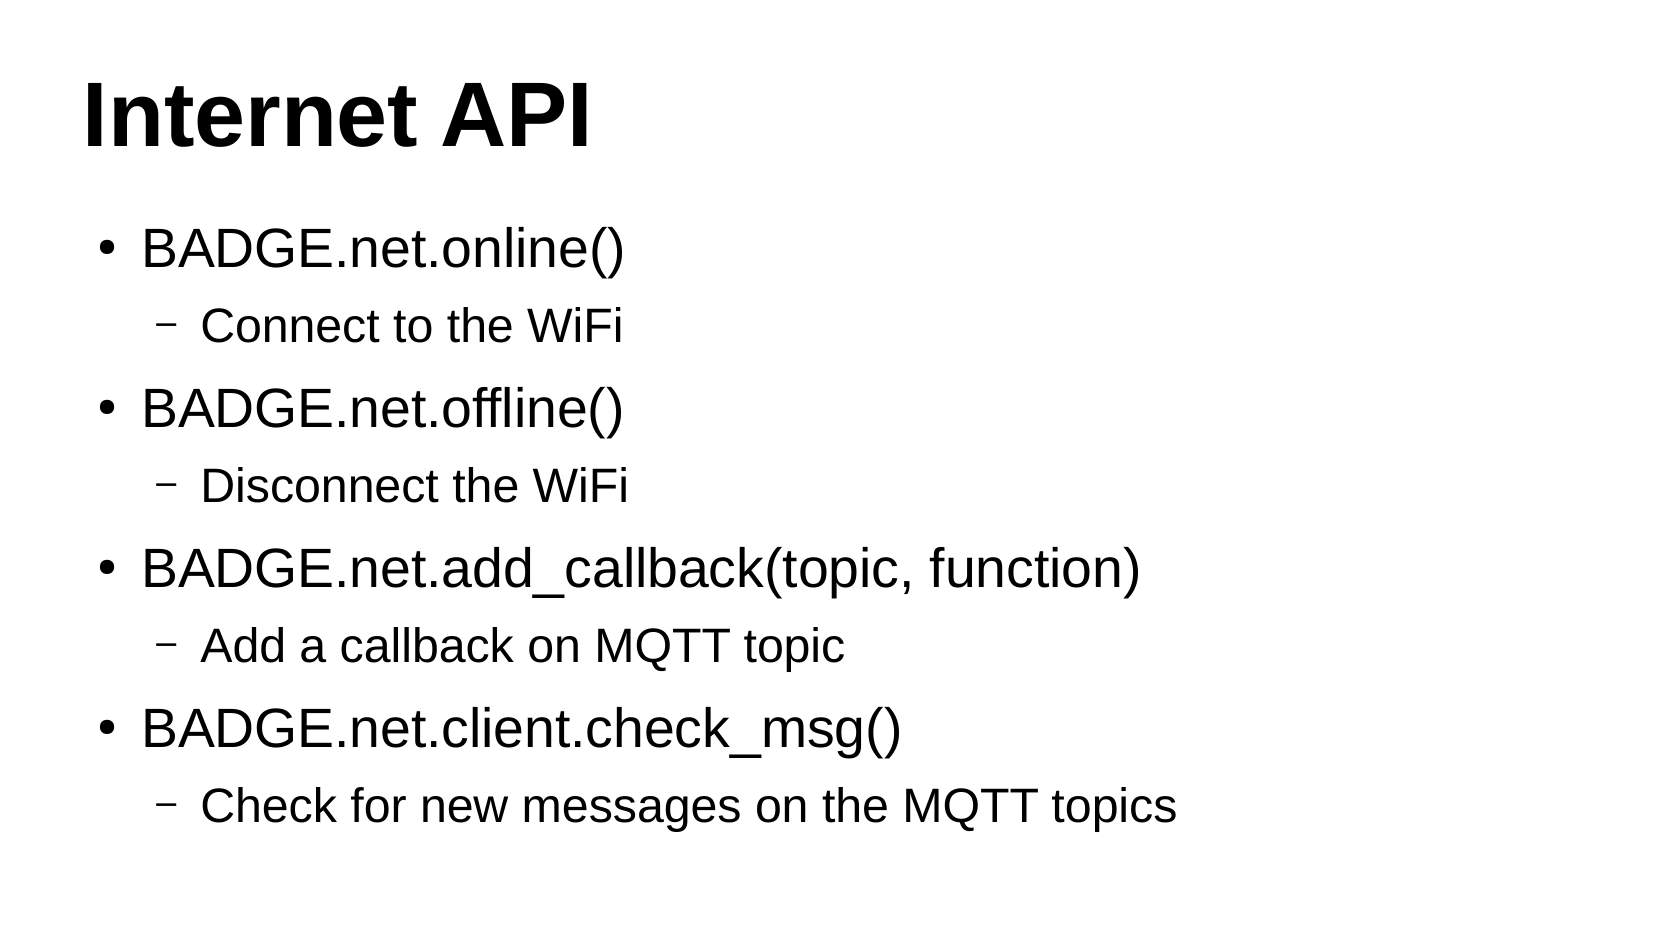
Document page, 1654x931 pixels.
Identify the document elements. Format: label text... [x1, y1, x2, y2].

list BADGE.net.online() Connect to the WiFi BADGE.net.offline() Disconnect the WiFi BADGE.net.add_callback(topic, function) Add a callback on MQTT topic BADGE.net.client.check_msg() Check for new messages on the MQTT topics [82, 217, 1571, 841]
title Internet API [82, 37, 1571, 193]
